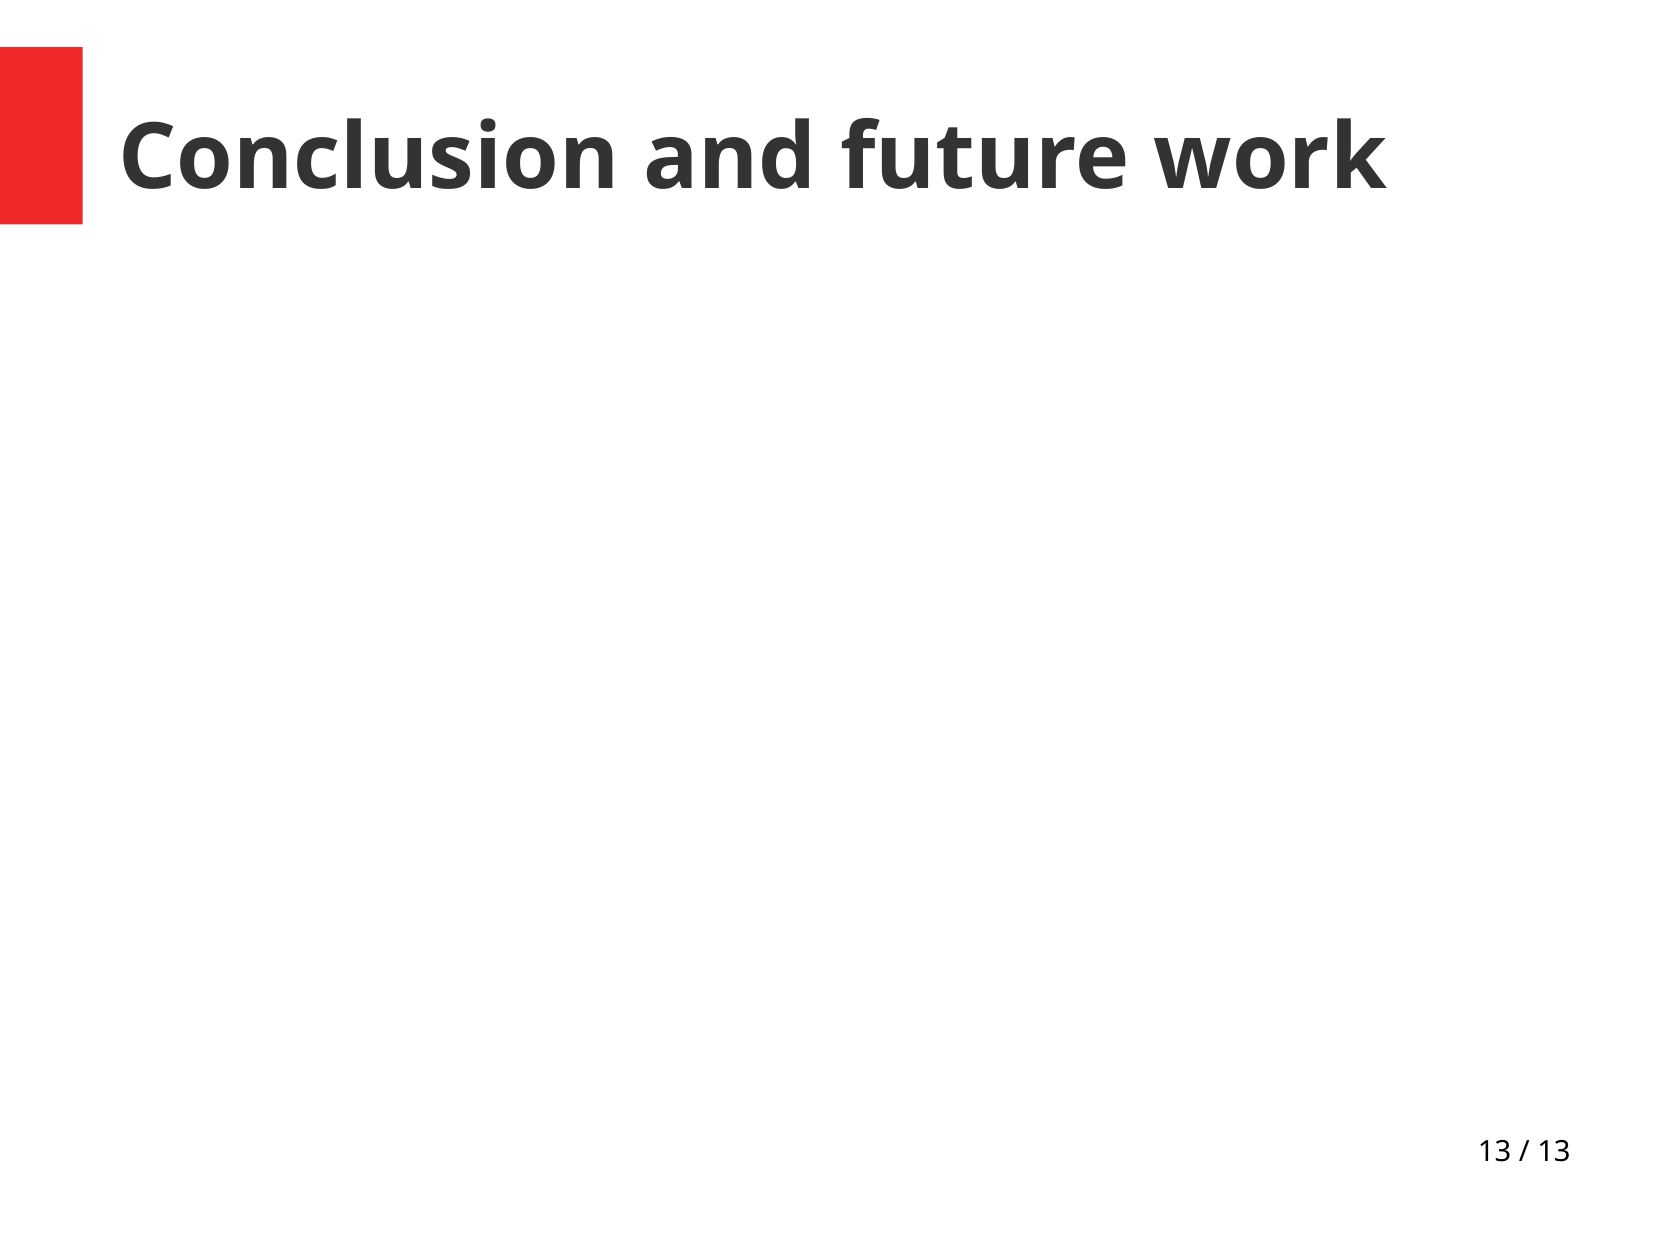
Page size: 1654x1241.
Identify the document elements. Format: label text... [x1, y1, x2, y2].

title Conclusion and future work [118, 49, 1571, 257]
